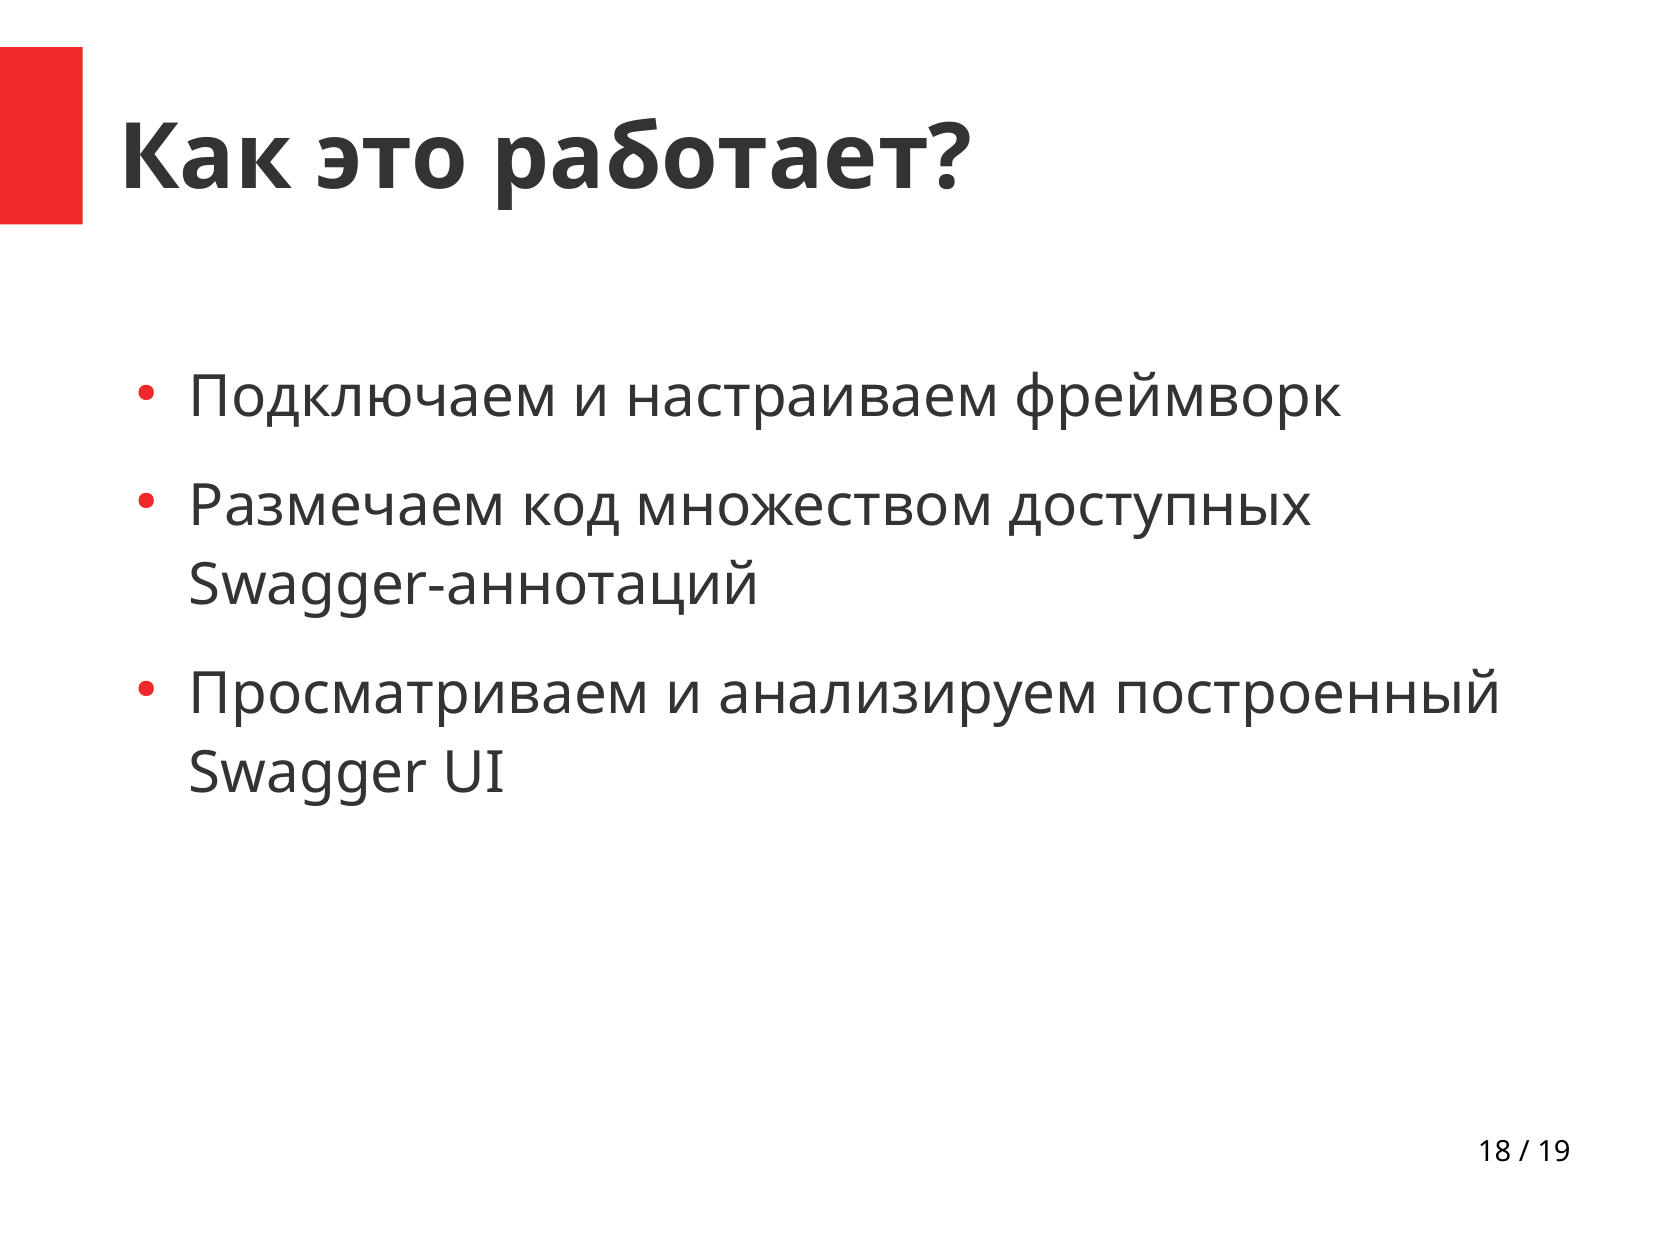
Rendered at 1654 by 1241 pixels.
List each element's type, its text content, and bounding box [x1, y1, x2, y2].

list Подключаем и настраиваем фреймворк Размечаем код множеством доступных Swagger-аннотаций Просматриваем и анализируем построенный Swagger UI [118, 354, 1536, 1074]
title Как это работает? [118, 49, 1571, 257]
